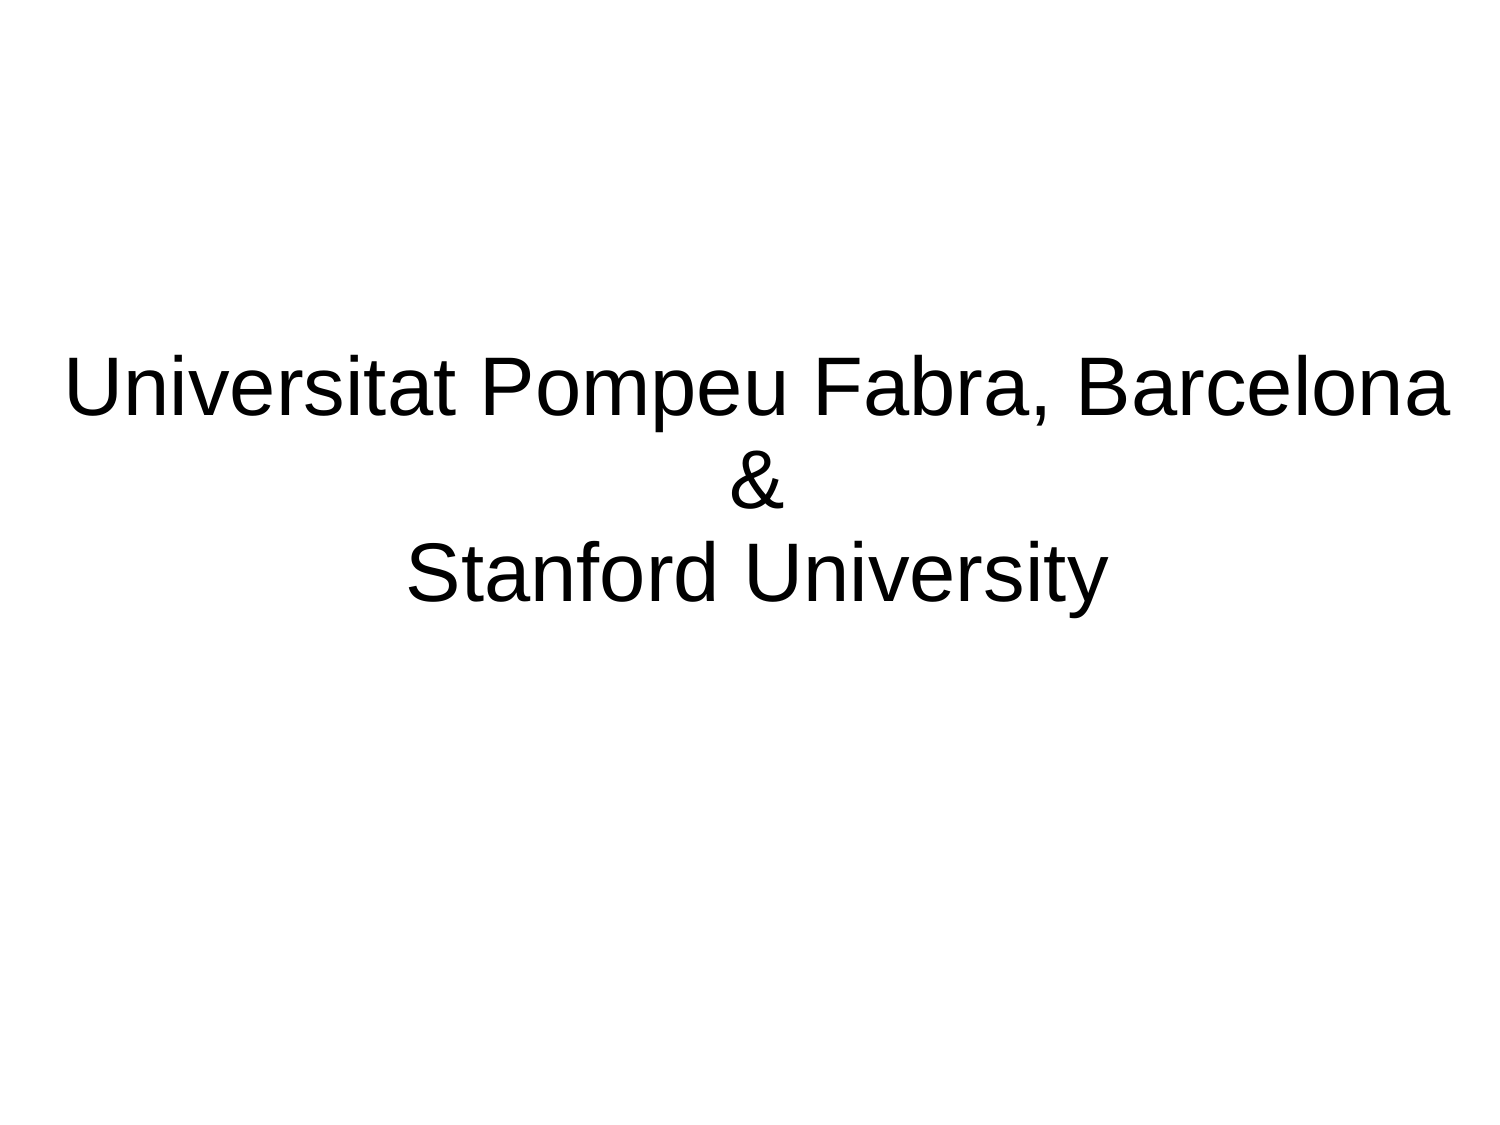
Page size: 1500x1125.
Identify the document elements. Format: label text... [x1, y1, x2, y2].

title Universitat Pompeu Fabra, Barcelona & Stanford University [57, 307, 1459, 653]
